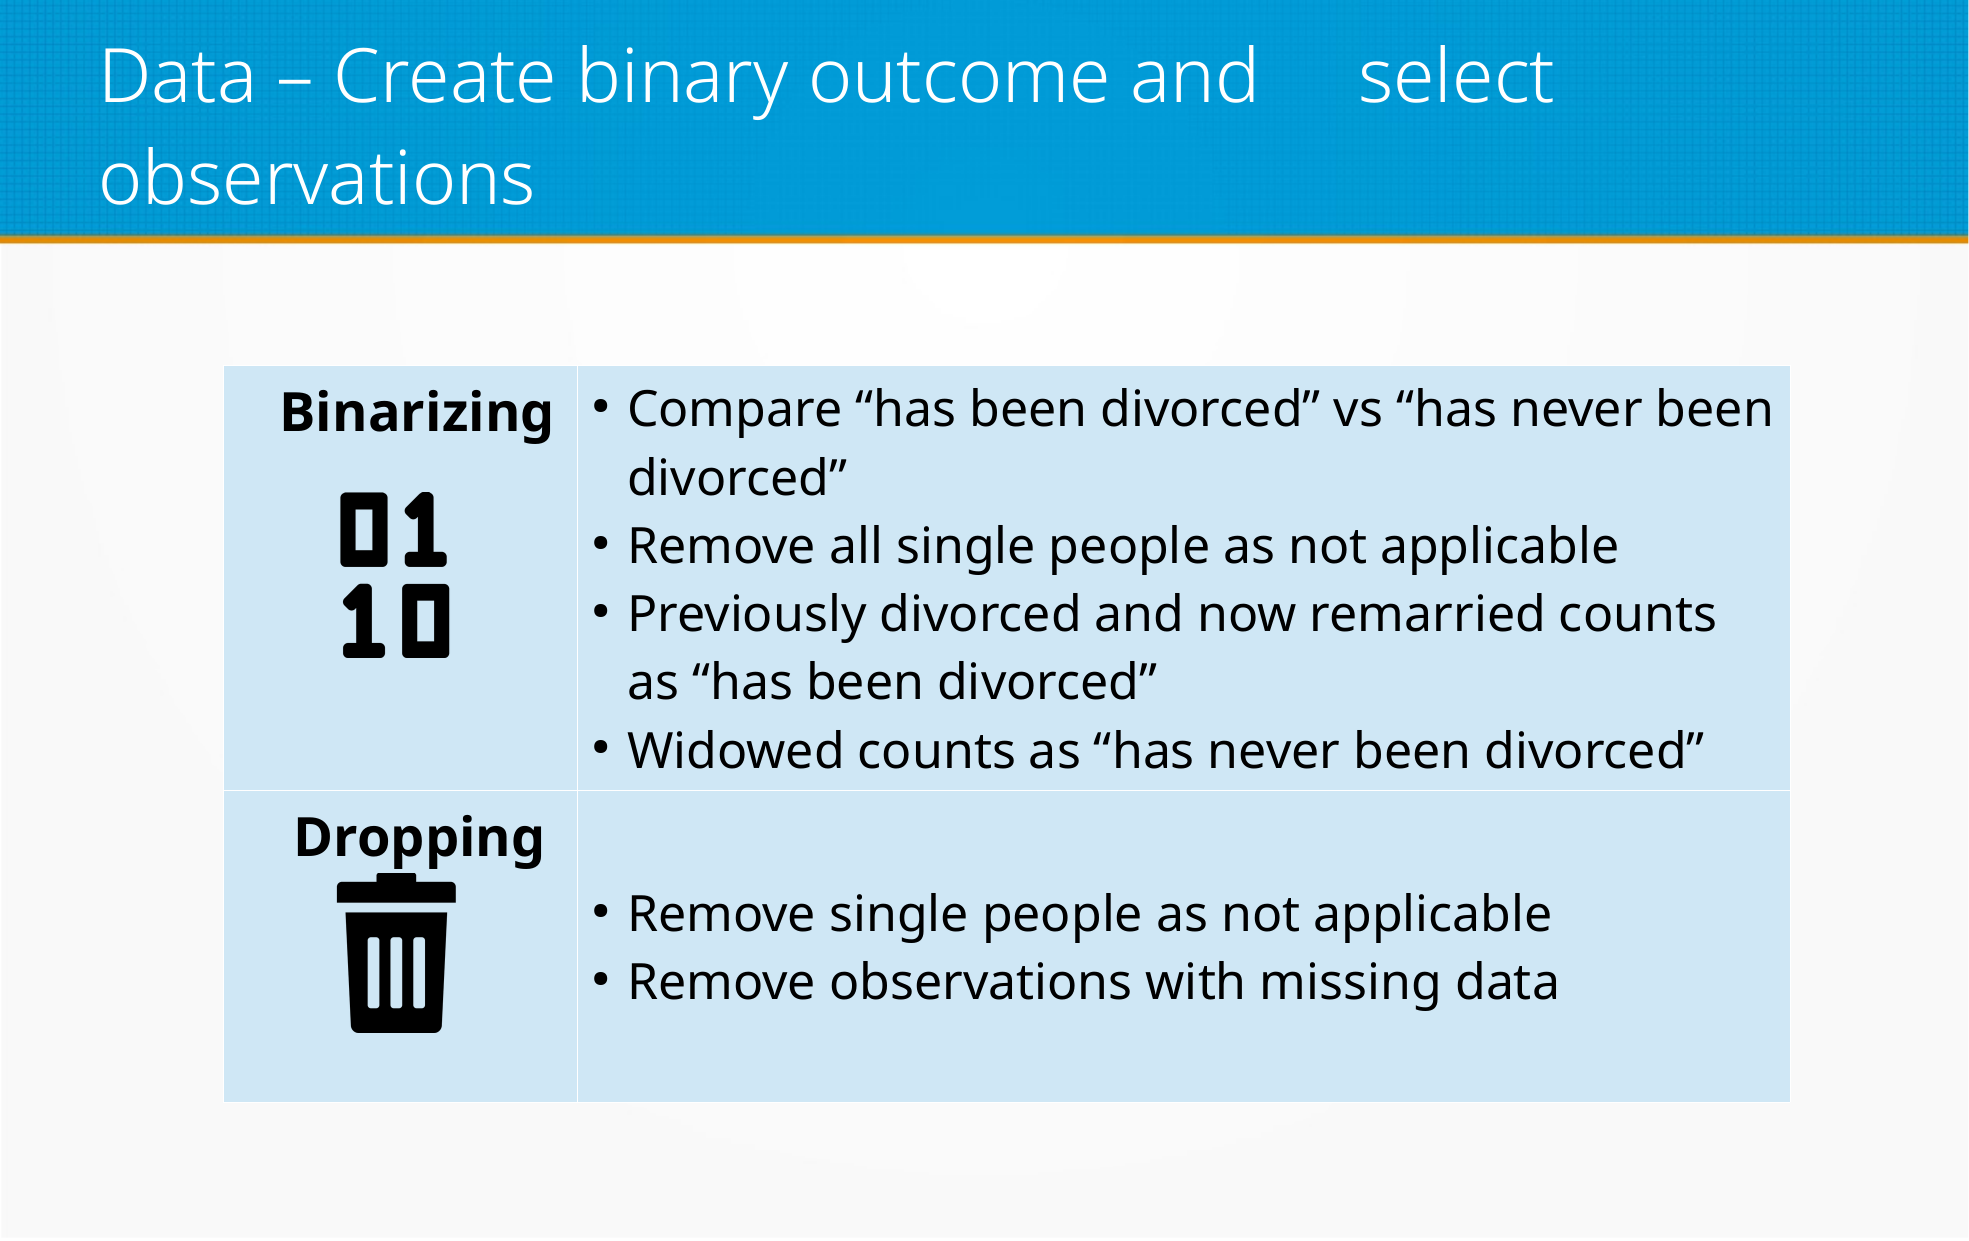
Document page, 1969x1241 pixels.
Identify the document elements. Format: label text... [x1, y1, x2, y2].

table_header Binarizing [224, 366, 577, 790]
title Data – Create binary outcome and select observations [98, 19, 1870, 227]
table_cell Dropping [224, 791, 577, 1102]
table_cell Remove single people as not applicable Remove observations with missing data [578, 791, 1790, 1102]
picture [0, 233, 1969, 1241]
table_header Compare “has been divorced” vs “has never been divorced” Remove all single people as not applicable Previously divorced and now remarried counts as “has been divorced” Widowed counts as “has never been divorced” [578, 366, 1790, 790]
